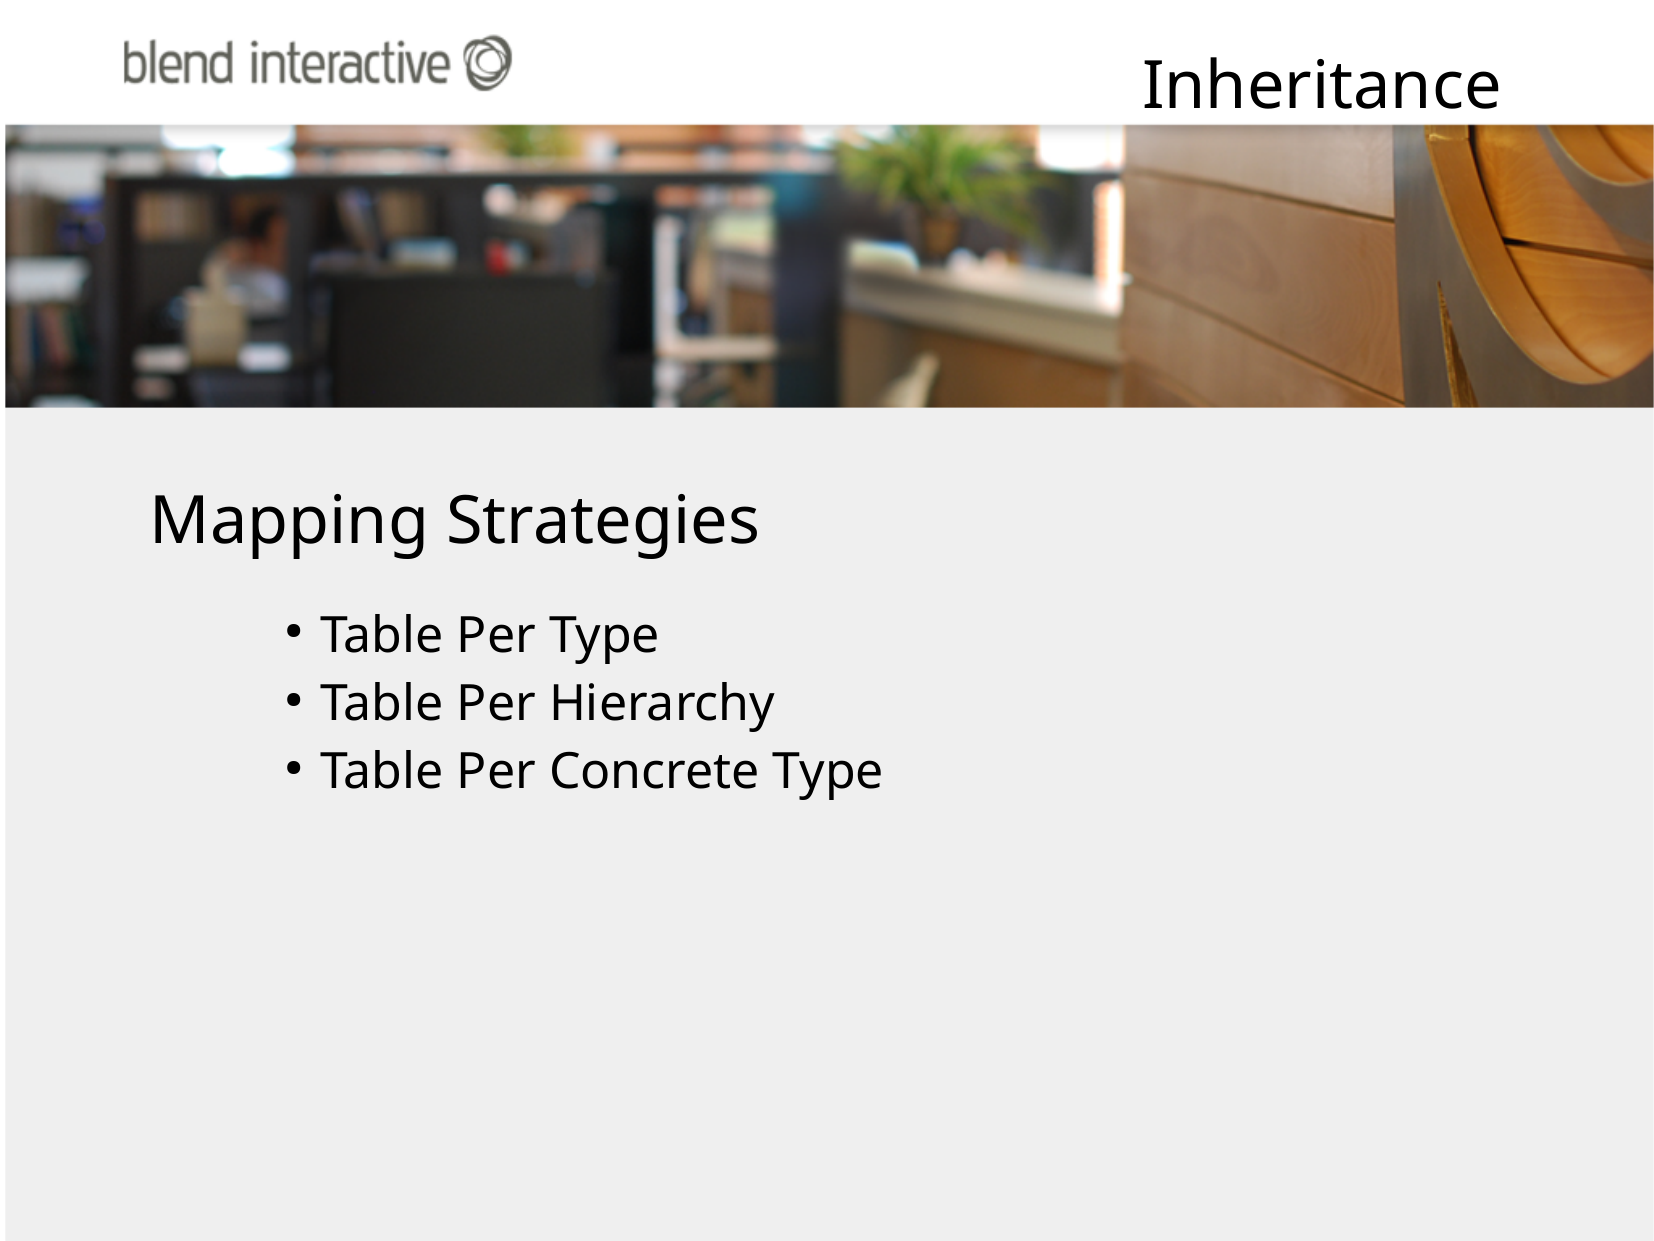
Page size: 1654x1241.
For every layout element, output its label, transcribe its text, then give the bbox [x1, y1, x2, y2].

text_box Inheritance [1127, 30, 1479, 125]
picture [5, 4, 1654, 1241]
text_box Mapping Strategies [135, 465, 727, 561]
text_box Table Per Type Table Per Hierarchy Table Per Concrete Type [270, 591, 1411, 1186]
